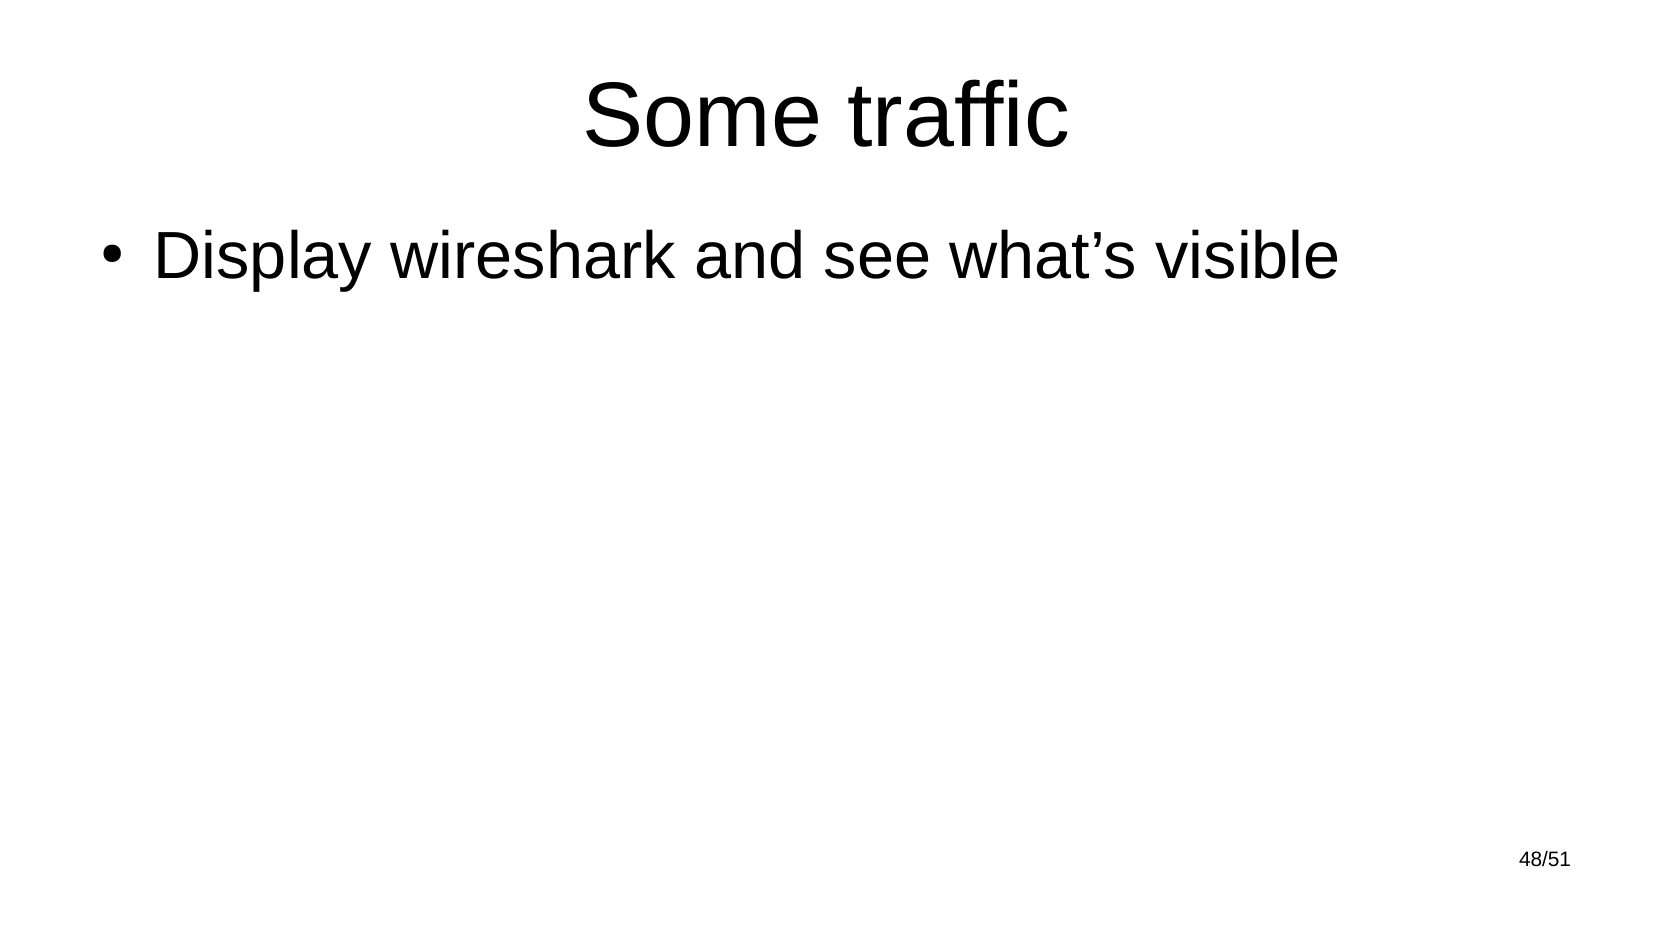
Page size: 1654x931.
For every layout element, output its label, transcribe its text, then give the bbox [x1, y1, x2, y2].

list Display wireshark and see what’s visible [82, 217, 1571, 758]
title Some traffic [82, 37, 1571, 193]
